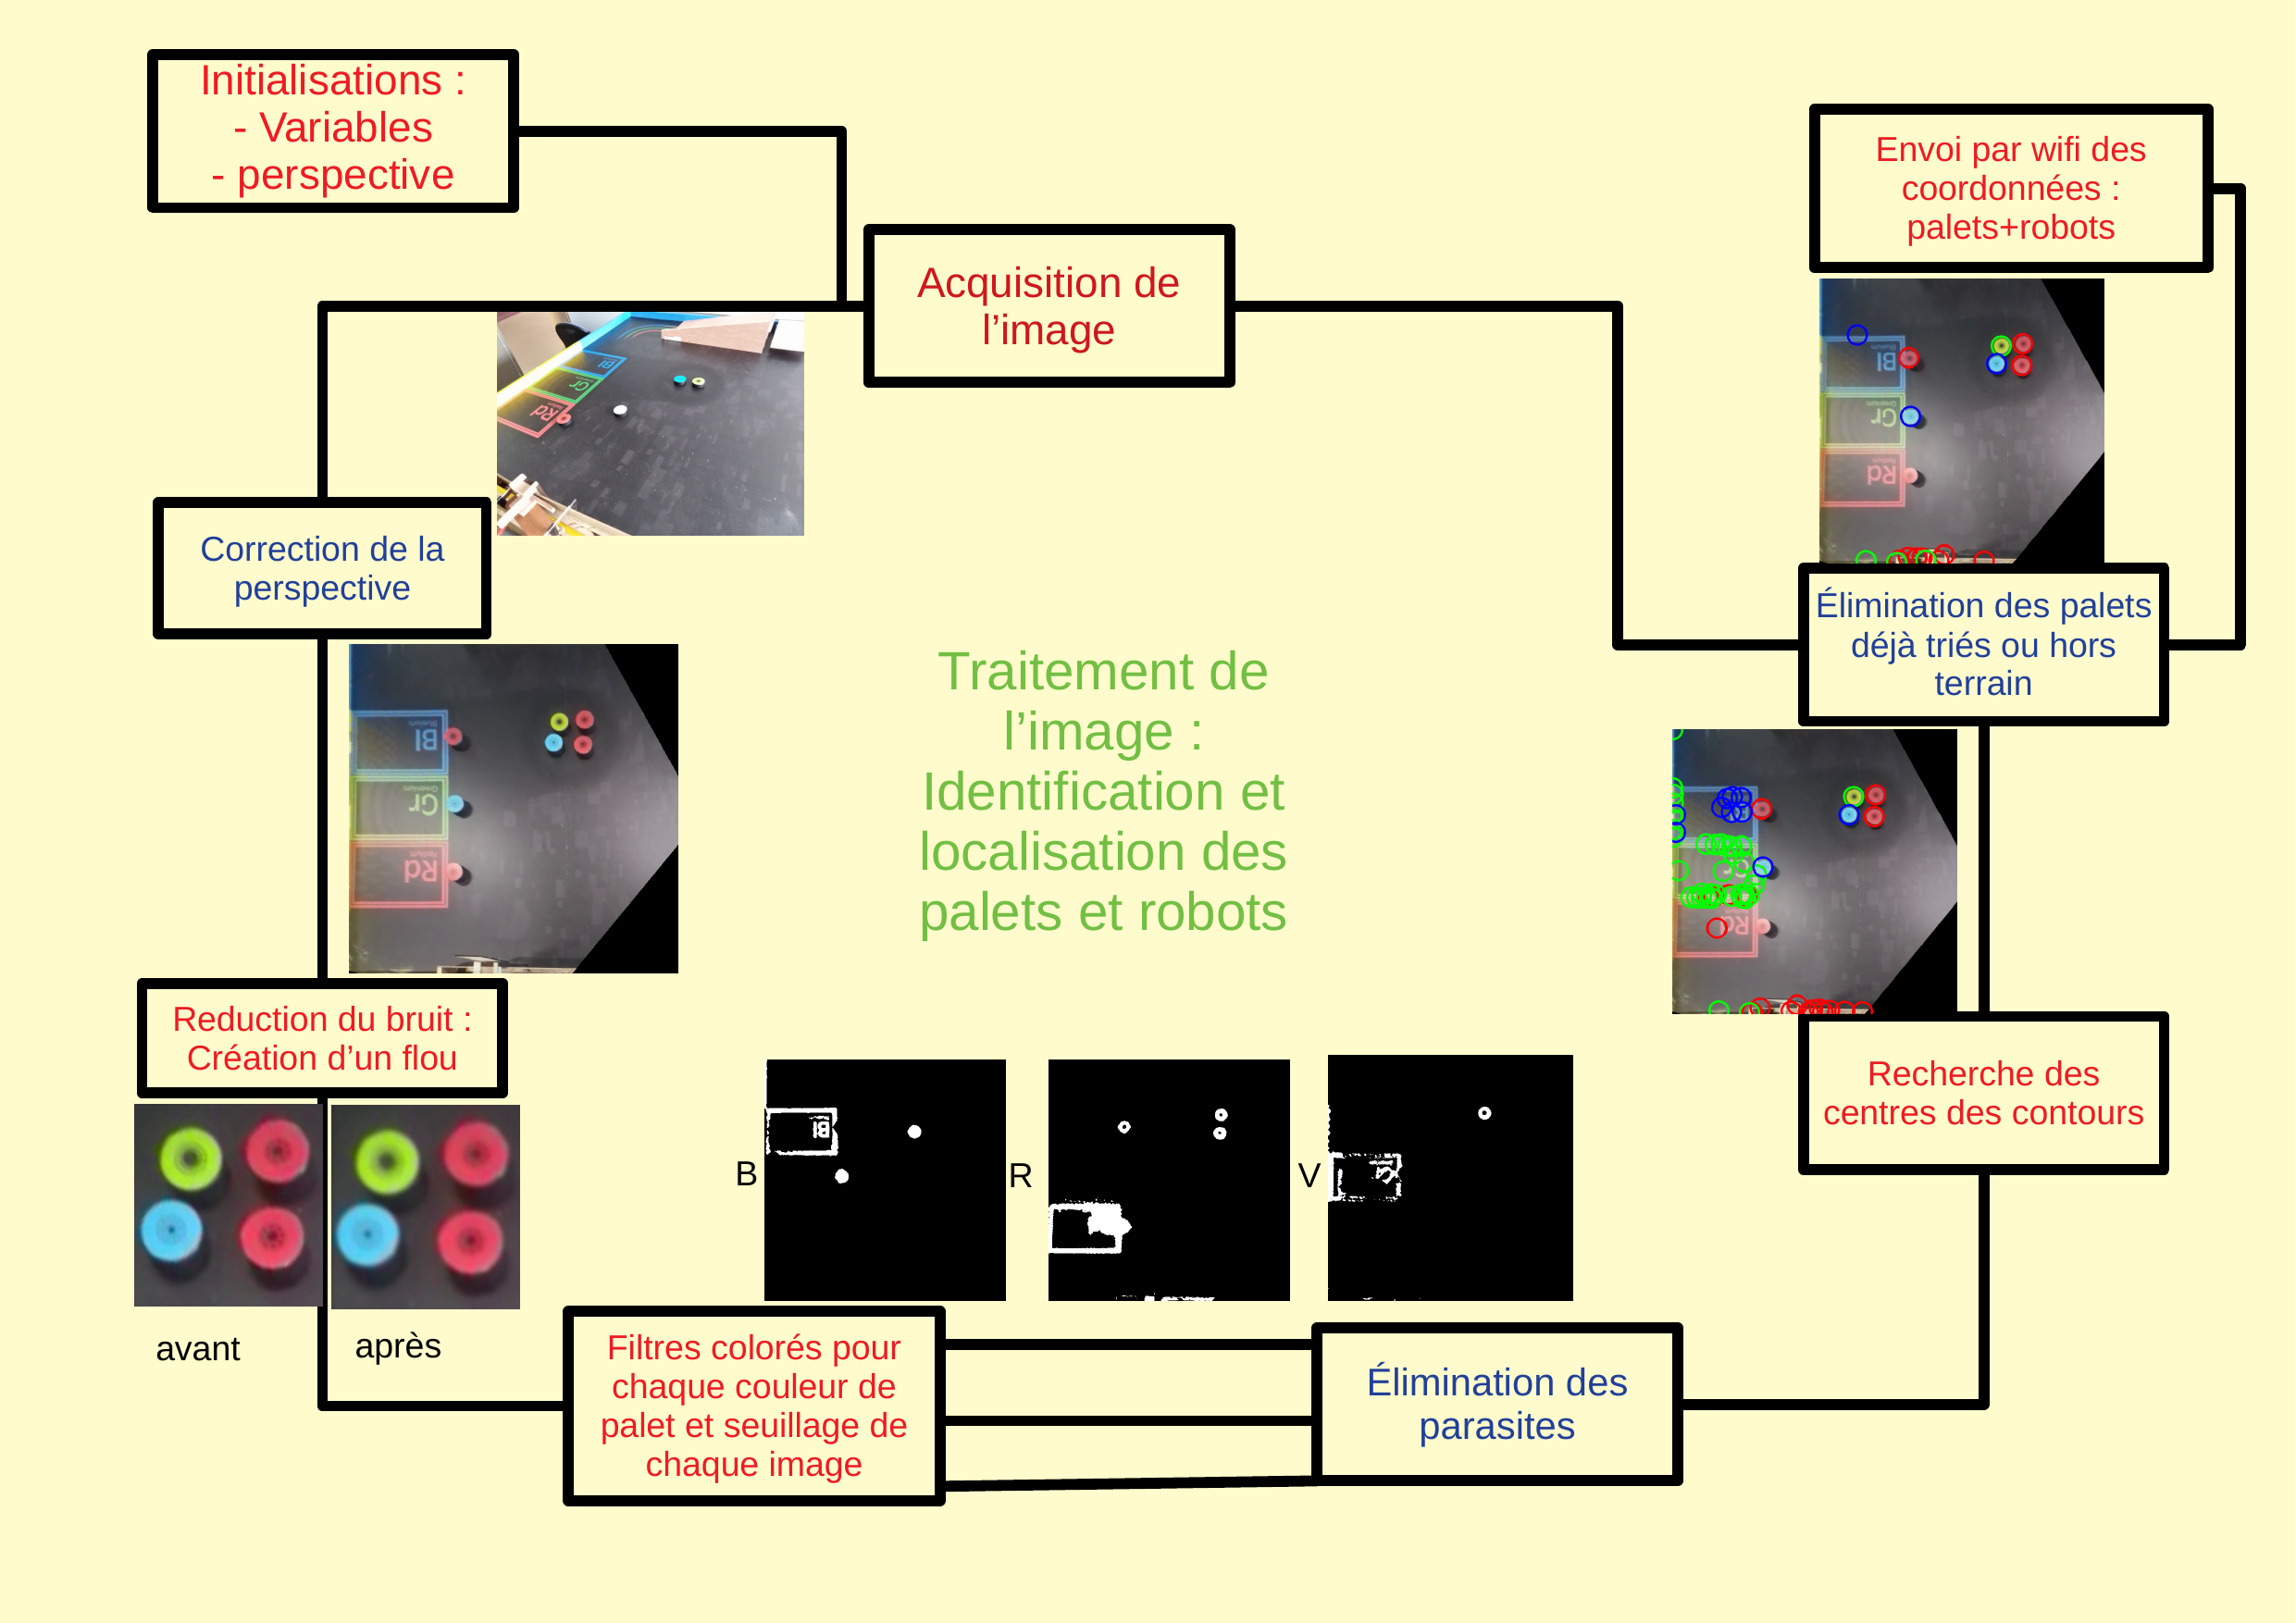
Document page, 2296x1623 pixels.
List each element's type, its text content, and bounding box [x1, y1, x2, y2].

picture [331, 1105, 520, 1309]
text_box Reduction du bruit : Création d’un flou [142, 983, 503, 1094]
text_box B [721, 1147, 788, 1200]
picture [1672, 729, 1957, 1014]
text_box Acquisition de l’image [868, 229, 1230, 383]
picture [1049, 1059, 1290, 1301]
picture [134, 1104, 323, 1307]
text_box Recherche des centres des contours [1803, 1016, 2165, 1170]
text_box Envoi par wifi des coordonnées : palets+robots [1814, 109, 2208, 268]
text_box après [341, 1319, 484, 1373]
picture [1819, 279, 2104, 564]
text_box V [1284, 1149, 1350, 1203]
picture [497, 312, 804, 536]
text_box R [994, 1149, 1072, 1203]
text_box Initialisations : - Variables - perspective [153, 55, 515, 208]
text_box Correction de la perspective [158, 502, 487, 635]
text_box Filtres colorés pour chaque couleur de palet et seuillage de chaque image [568, 1311, 940, 1501]
text_box Élimination des palets déjà triés ou hors terrain [1803, 568, 2165, 722]
text_box Traitement de l’image : Identification et localisation des palets et robots [863, 634, 1345, 1009]
picture [764, 1059, 1006, 1301]
text_box Élimination des parasites [1317, 1328, 1678, 1481]
picture [349, 644, 678, 973]
picture [1328, 1055, 1573, 1301]
text_box avant [142, 1322, 323, 1375]
